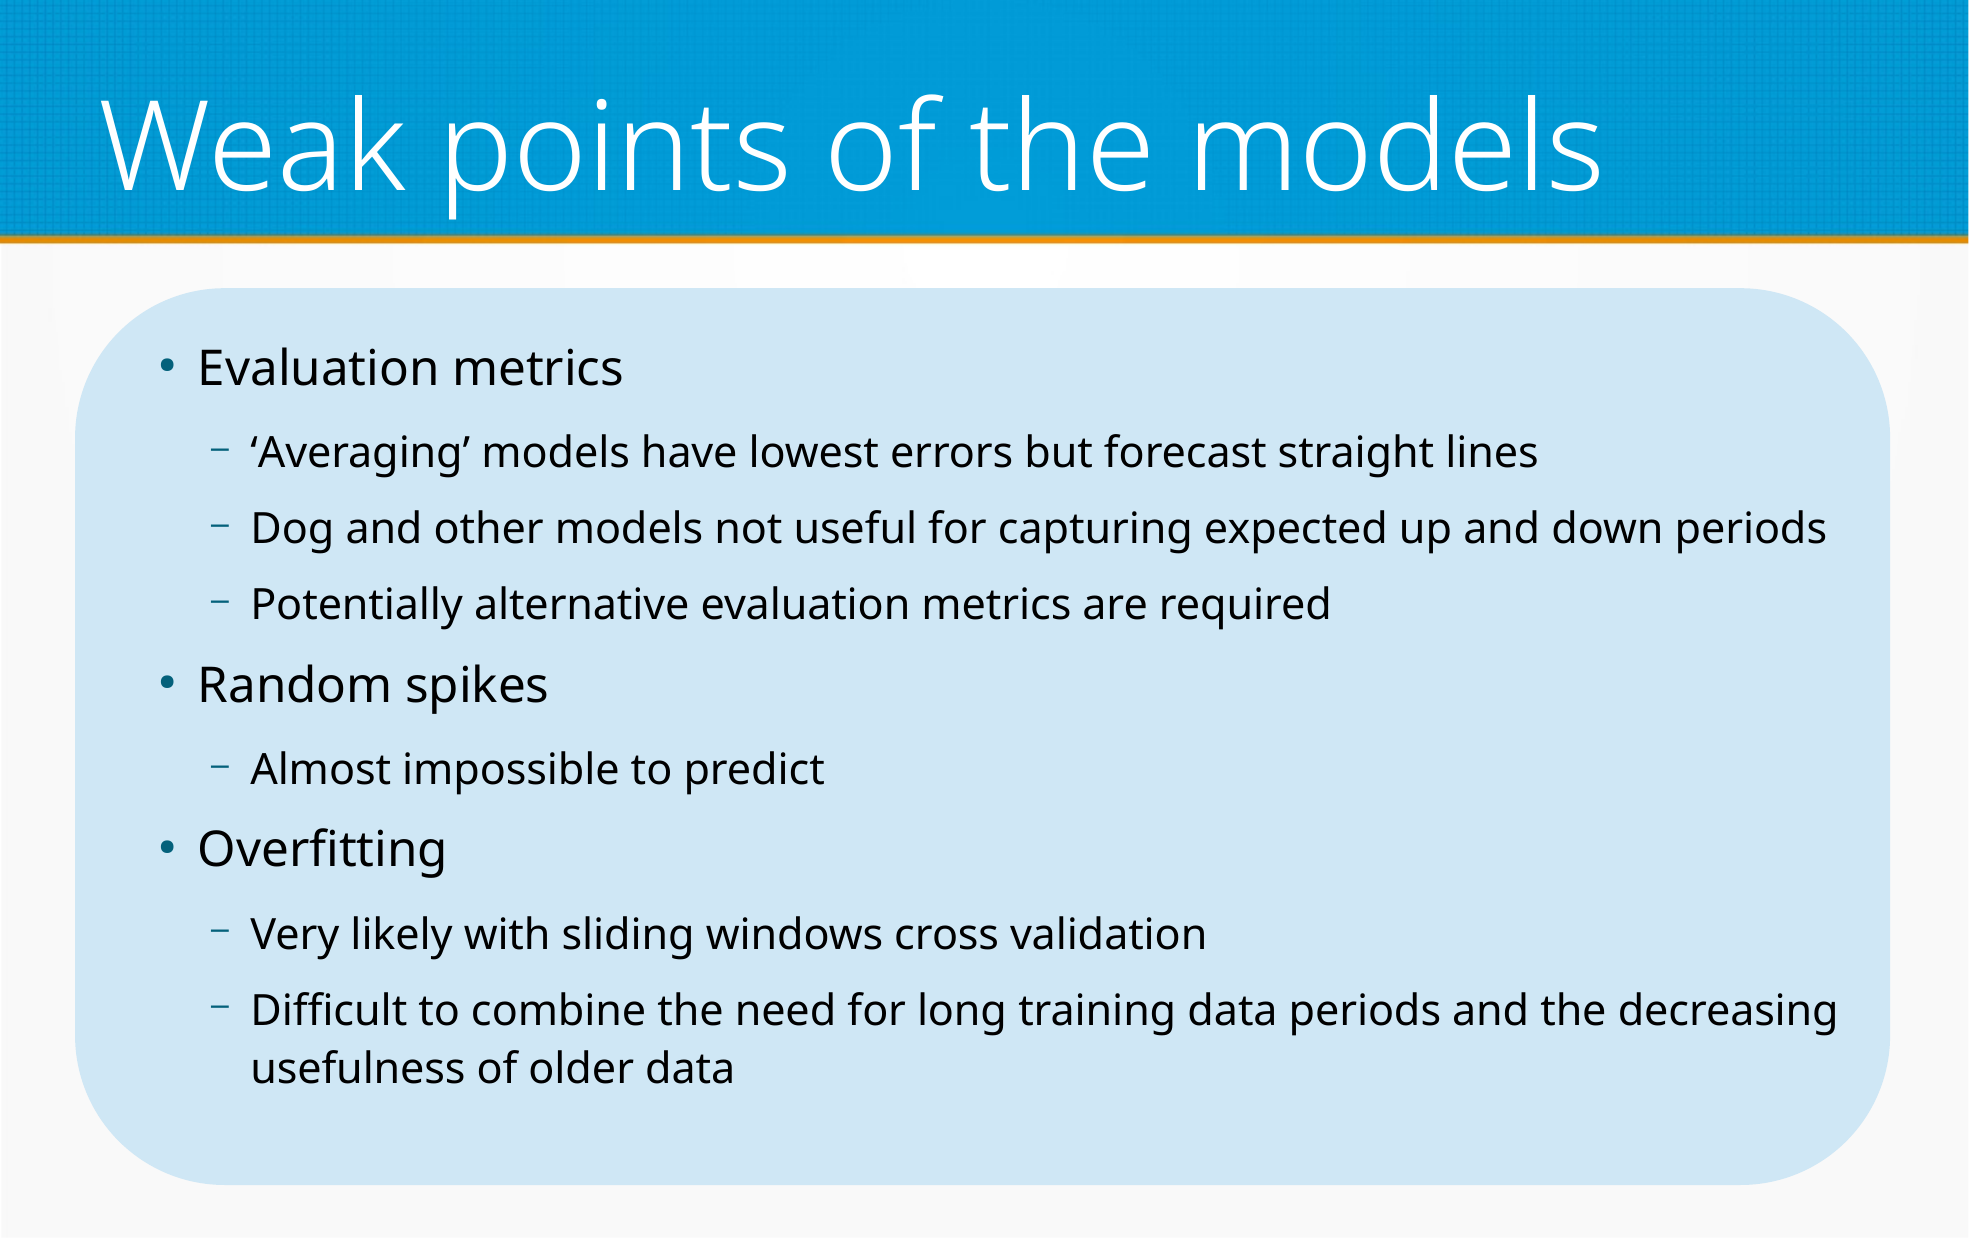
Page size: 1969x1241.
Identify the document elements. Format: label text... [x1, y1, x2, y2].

picture [0, 233, 1969, 1241]
text_box [75, 288, 1891, 1186]
list Evaluation metrics ‘Averaging’ models have lowest errors but forecast straight lines Dog and other models not useful for capturing expected up and down periods Potentially alternative evaluation metrics are required Random spikes Almost impossible to predict Overfitting Very likely with sliding windows cross validation Difficult to combine the need for long training data periods and the decreasing usefulness of older data [145, 333, 1848, 1156]
title Weak points of the models [98, 19, 1870, 227]
